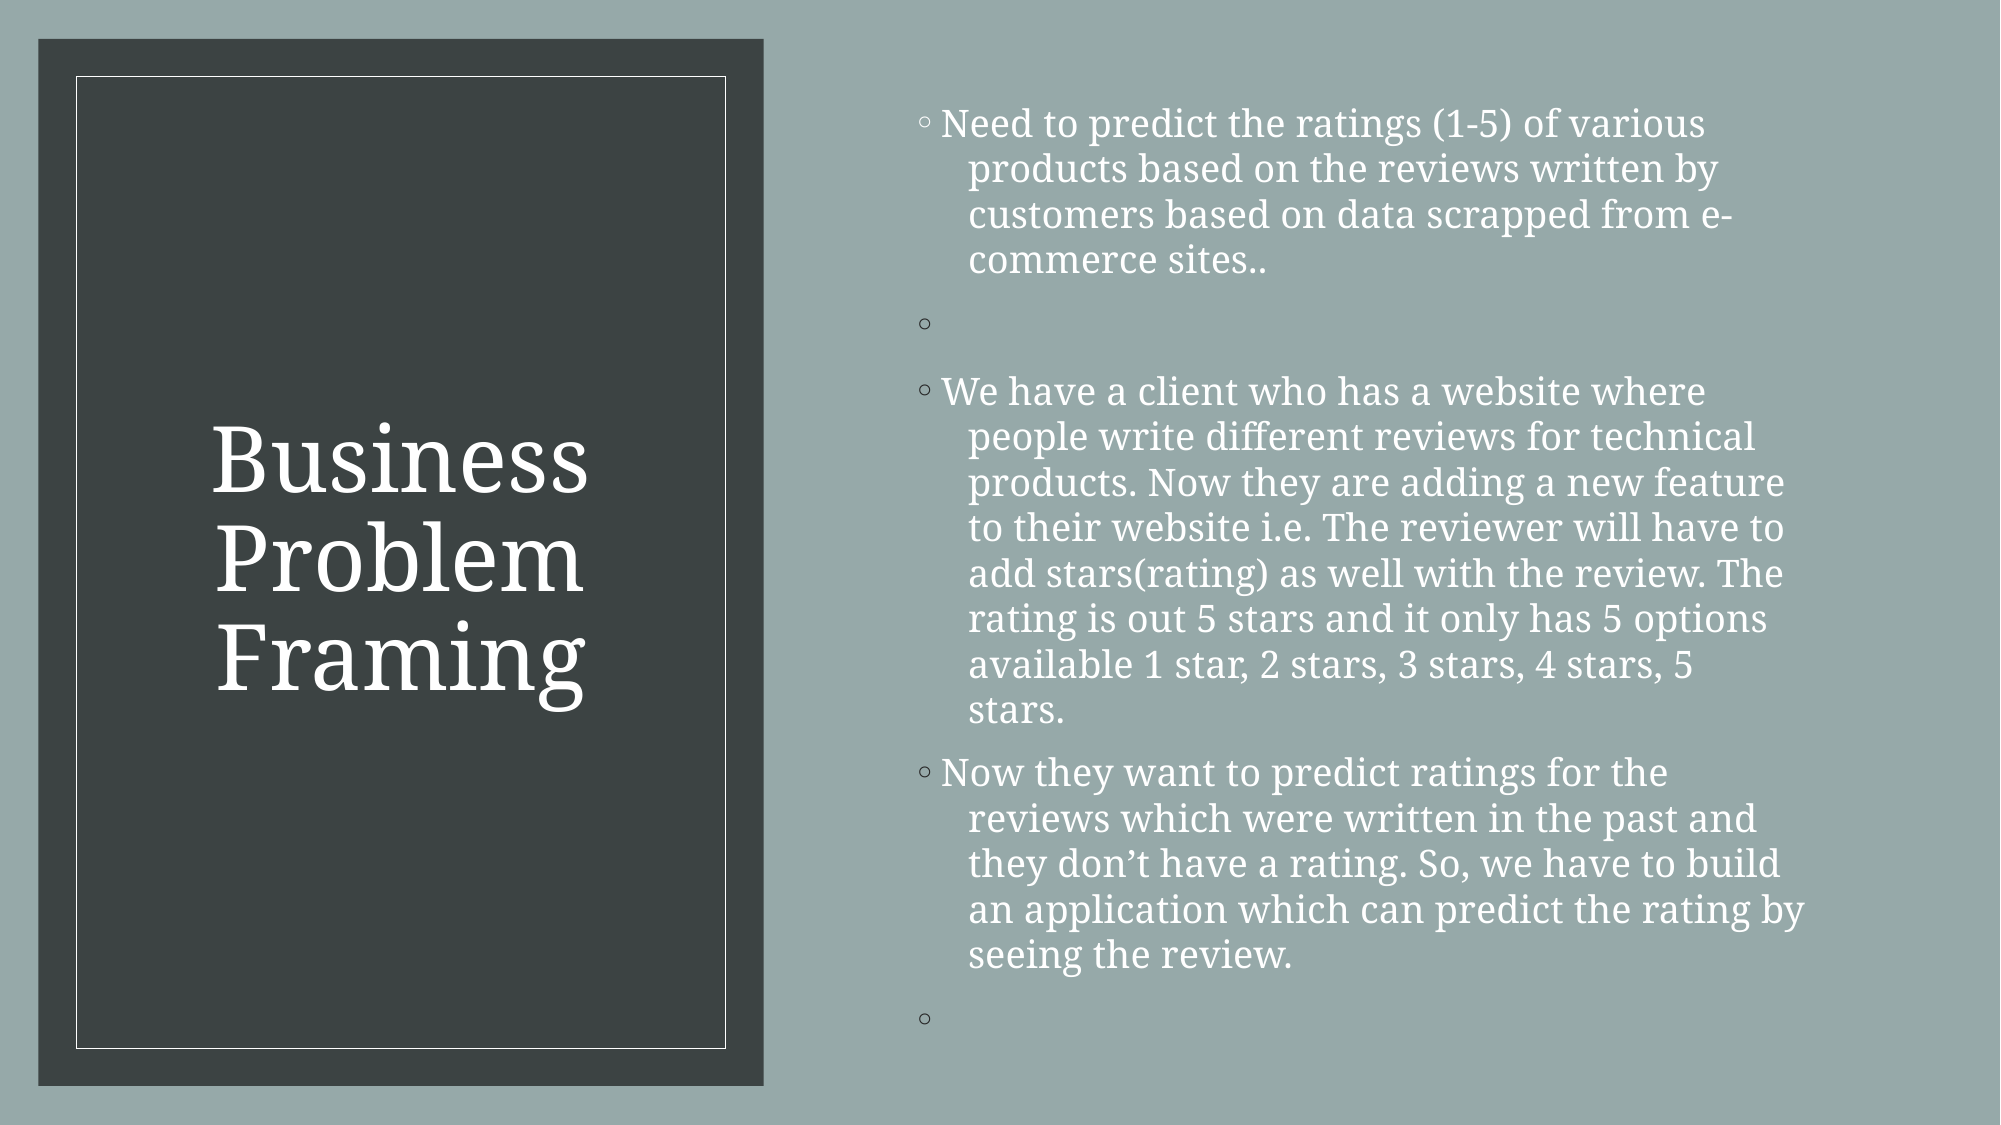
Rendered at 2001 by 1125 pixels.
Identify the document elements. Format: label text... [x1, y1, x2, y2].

text_box [0, 0, 2000, 1125]
list Need to predict the ratings (1-5) of various products based on the reviews written by customers based on data scrapped from e-commerce sites.. We have a client who has a website where people write different reviews for technical products. Now they are adding a new feature to their website i.e. The reviewer will have to add stars(rating) as well with the review. The rating is out 5 stars and it only has 5 options available 1 star, 2 stars, 3 stars, 4 stars, 5 stars. Now they want to predict ratings for the reviews which were written in the past and they don’t have a rating. So, we have to build an application which can predict the rating by seeing the review. [898, 91, 1825, 991]
title Business Problem Framing [110, 143, 692, 980]
